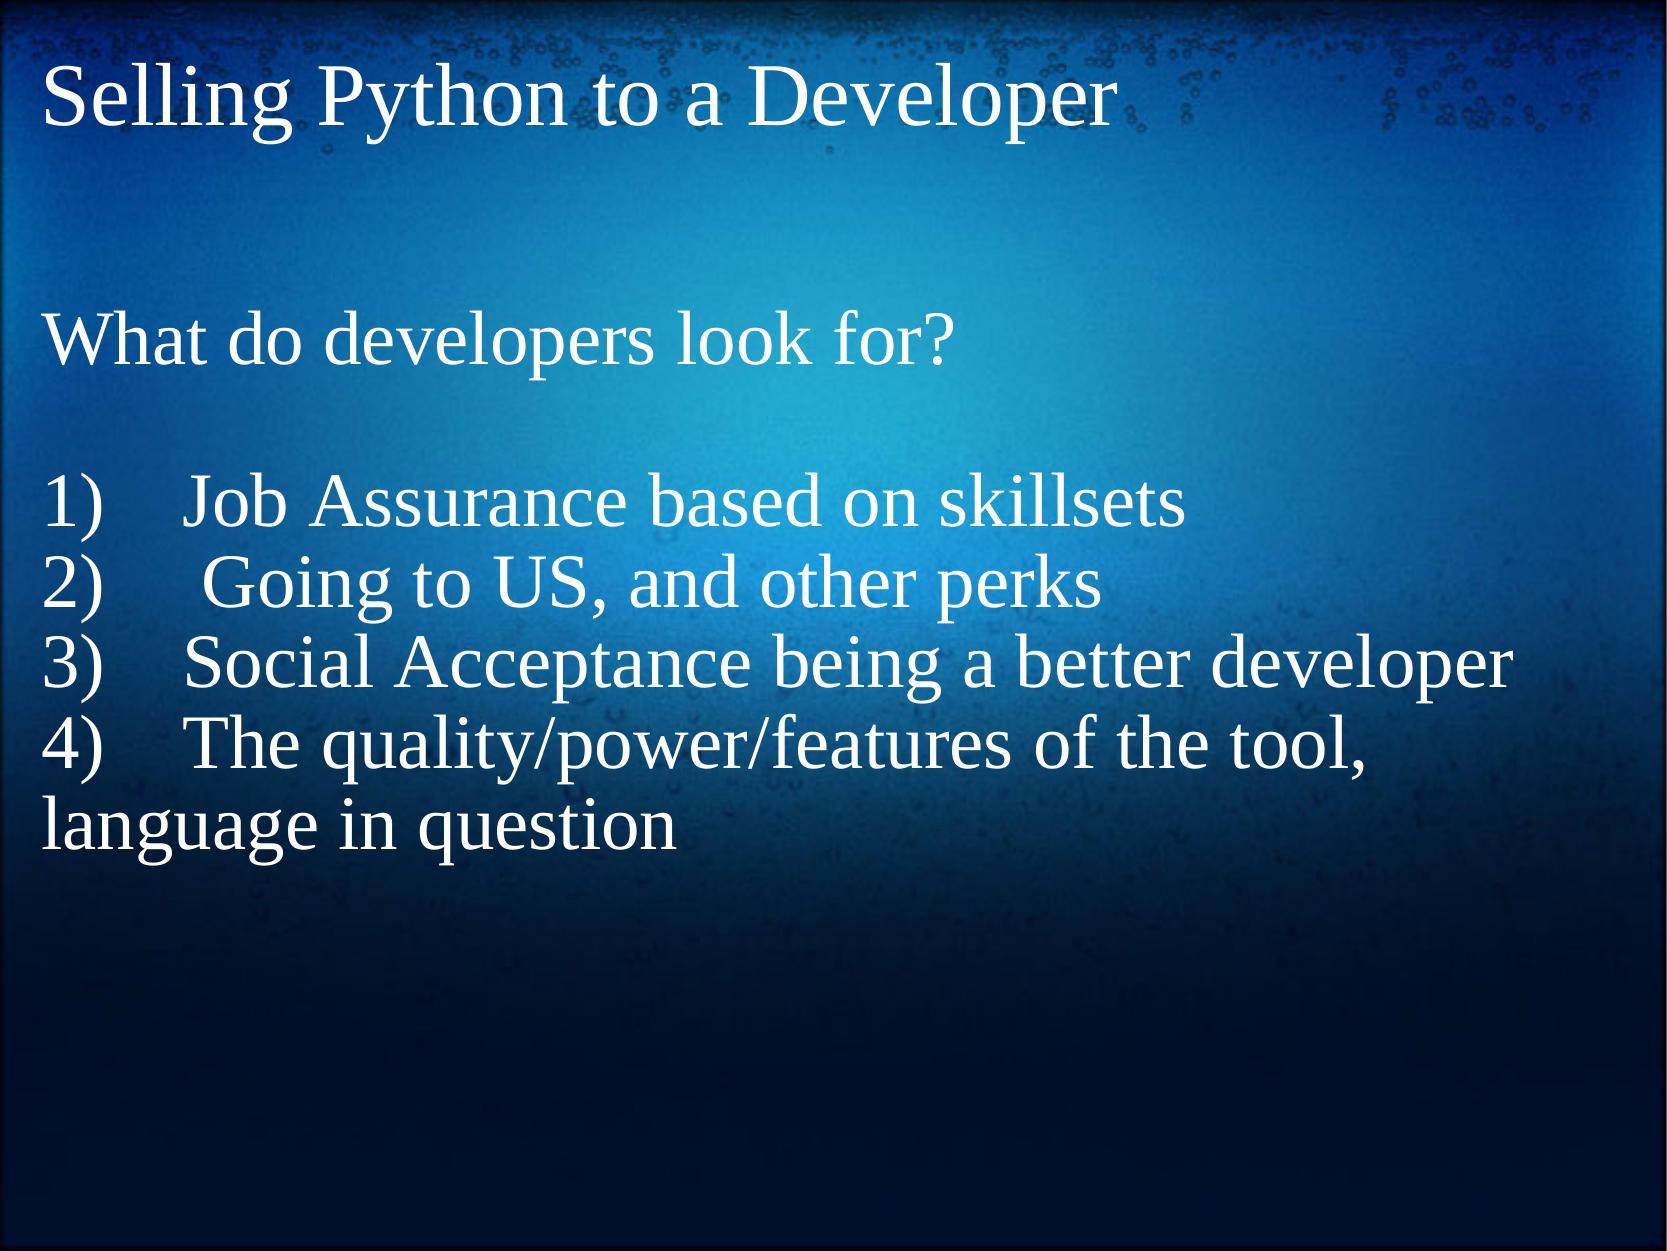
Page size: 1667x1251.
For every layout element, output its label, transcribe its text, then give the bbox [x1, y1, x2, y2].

picture [0, 0, 1667, 1251]
list What do developers look for? 1) Job Assurance based on skillsets 2) Going to US, and other perks 3) Social Acceptance being a better developer 4) The quality/power/features of the tool, language in question [41, 299, 1628, 1199]
title Selling Python to a Developer [40, 50, 1627, 201]
